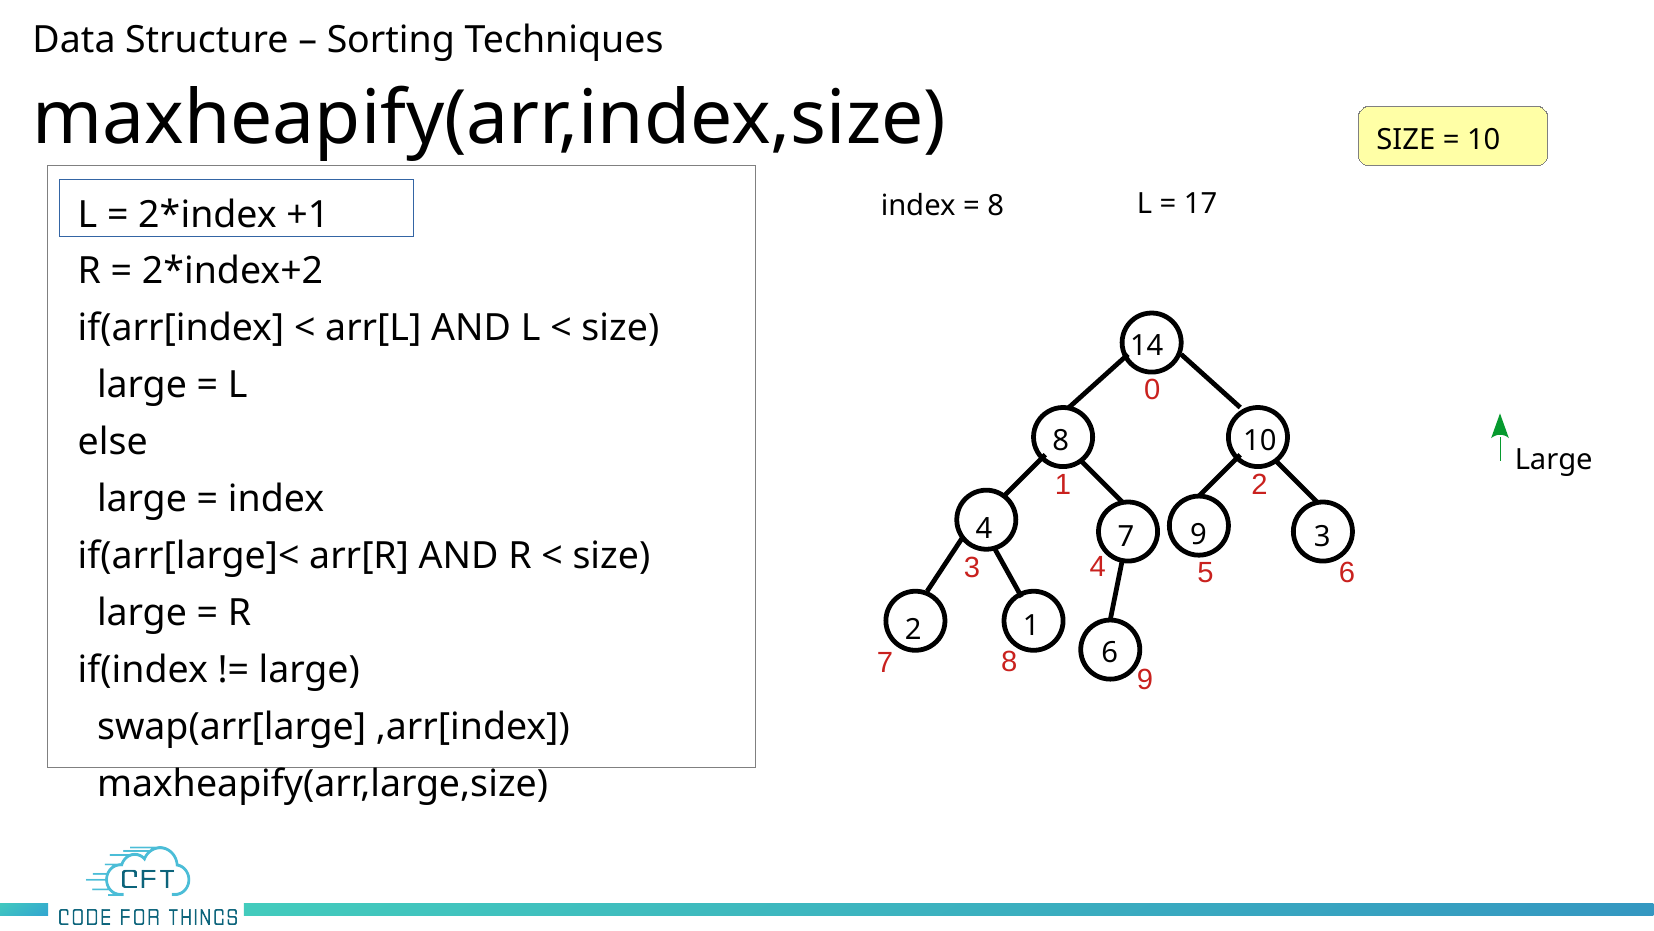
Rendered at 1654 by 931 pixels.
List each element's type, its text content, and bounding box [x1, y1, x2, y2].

text_box 3 [949, 543, 996, 592]
text_box [1049, 407, 1077, 411]
text_box [1121, 557, 1144, 562]
text_box 7 [862, 638, 909, 686]
text_box L = 2*index +1 R = 2*index+2 if(arr[index] < arr[L] AND L < size) large = L else large = index if(arr[large]< arr[R] AND R < size) large = R if(index != large) swap(arr[large] ,arr[index]) maxheapify(arr,large,size) [53, 179, 756, 733]
text_box L = 17 [1086, 175, 1258, 225]
text_box [1010, 502, 1016, 538]
text_box [1348, 515, 1353, 548]
text_box [1293, 514, 1299, 549]
text_box 1 [1039, 460, 1086, 509]
text_box 2 [1236, 460, 1283, 509]
text_box 3 [1299, 507, 1348, 557]
text_box 8 [1037, 411, 1105, 461]
text_box [1033, 647, 1048, 651]
text_box [1306, 501, 1340, 507]
text_box 10 [1228, 411, 1296, 461]
text_box [1095, 620, 1126, 624]
text_box [1135, 633, 1140, 666]
title Data Structure – Sorting Techniques maxheapify(arr,index,size) [32, 12, 1184, 166]
text_box [956, 506, 960, 534]
text_box [47, 166, 756, 768]
text_box index = 8 [830, 177, 1075, 227]
text_box [893, 591, 938, 601]
text_box Large [1464, 431, 1622, 481]
text_box [1244, 407, 1272, 411]
text_box 0 [1129, 365, 1176, 414]
text_box [939, 602, 946, 639]
text_box [964, 490, 1009, 500]
text_box [315, 733, 325, 737]
text_box 9 [1122, 655, 1168, 704]
text_box 6 [1324, 548, 1371, 597]
text_box 9 [1175, 506, 1224, 556]
text_box 1 [1008, 597, 1057, 647]
text_box [1080, 632, 1086, 667]
text_box 2 [890, 601, 939, 651]
text_box [1176, 496, 1221, 506]
text_box [1358, 106, 1548, 166]
text_box [489, 733, 499, 737]
text_box [1169, 508, 1175, 543]
text_box 4 [960, 500, 1010, 550]
text_box SIZE = 10 [1361, 110, 1542, 160]
text_box [1111, 501, 1145, 507]
text_box 4 [1074, 542, 1121, 591]
text_box [1136, 312, 1167, 317]
picture [59, 846, 237, 925]
text_box [1151, 512, 1158, 551]
text_box 8 [986, 638, 1033, 686]
text_box [1224, 510, 1229, 542]
text_box [1307, 557, 1324, 562]
text_box [1057, 602, 1064, 639]
text_box [1023, 591, 1052, 597]
text_box [885, 605, 890, 636]
text_box [1003, 605, 1008, 636]
text_box [1098, 517, 1102, 542]
text_box 3 [949, 543, 955, 552]
text_box 6 [1086, 624, 1135, 674]
text_box 7 [1102, 507, 1151, 557]
text_box [1033, 423, 1037, 451]
text_box 5 [1182, 548, 1229, 597]
text_box 14 [1107, 317, 1184, 367]
text_box [172, 733, 182, 737]
text_box [1093, 674, 1127, 680]
